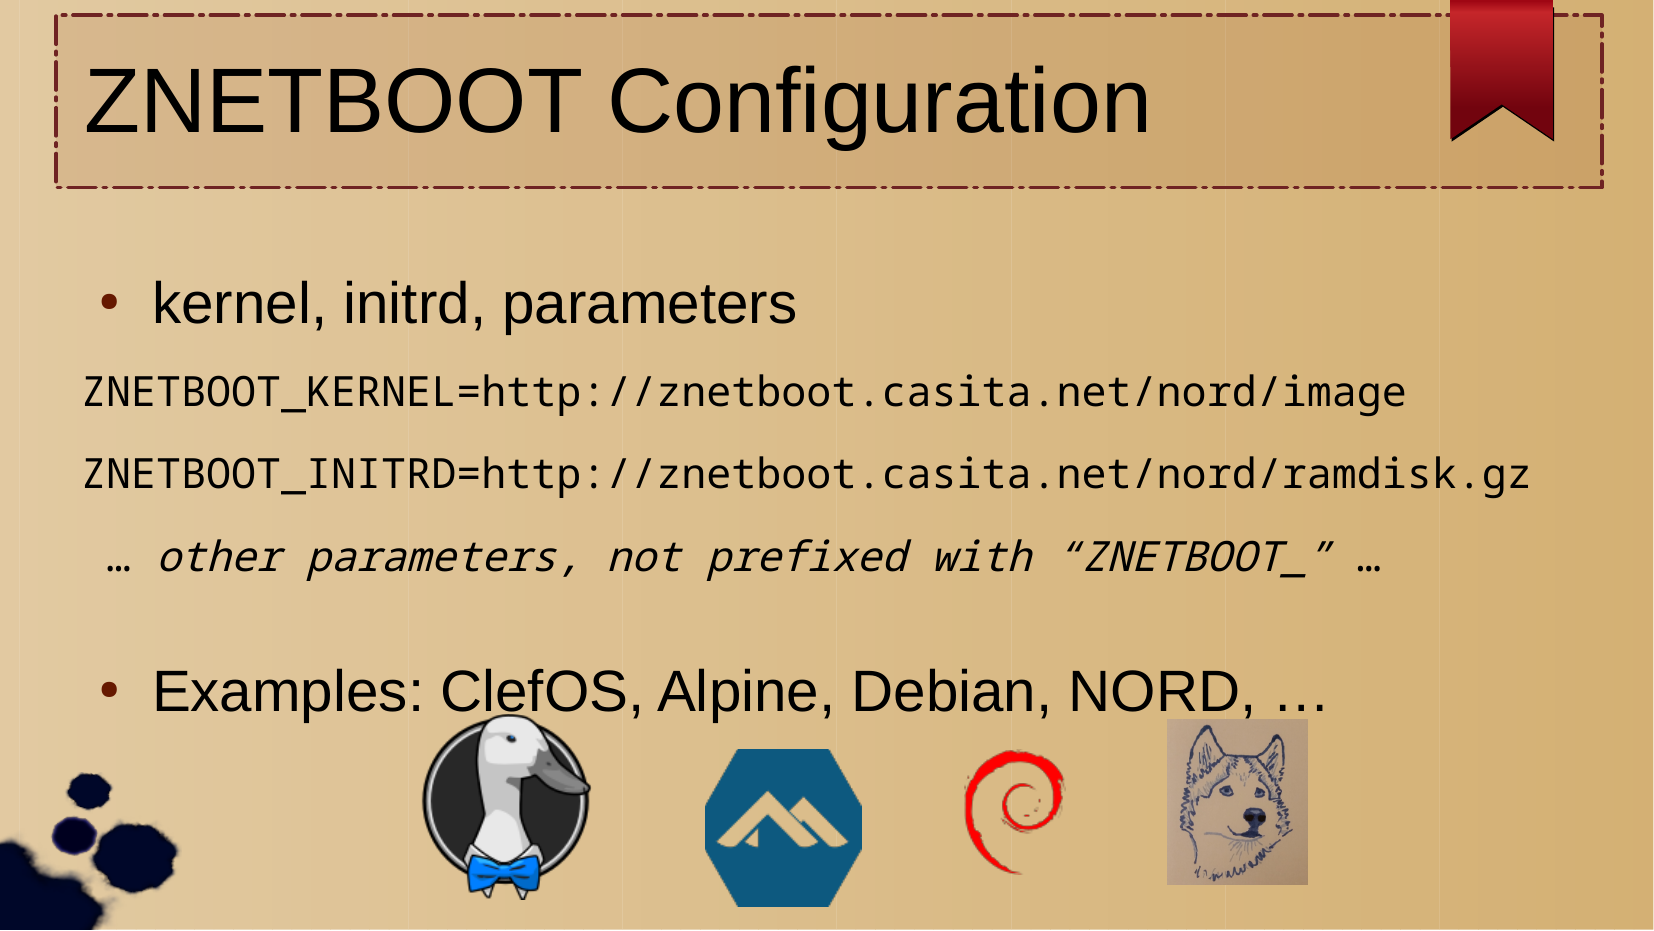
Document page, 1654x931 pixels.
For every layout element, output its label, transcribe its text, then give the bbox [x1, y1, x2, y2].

picture [963, 749, 1066, 875]
picture [705, 749, 862, 907]
picture [1167, 719, 1308, 886]
picture [415, 714, 601, 901]
list kernel, initrd, parameters ZNETBOOT_KERNEL=http://znetboot.casita.net/nord/image ZNETBOOT_INITRD=http://znetboot.casita.net/nord/ramdisk.gz … other parameters, not prefixed with “ZNETBOOT_” … Examples: ClefOS, Alpine, Debian, NORD, … [81, 270, 1570, 811]
title ZNETBOOT Configuration [59, 11, 1441, 189]
